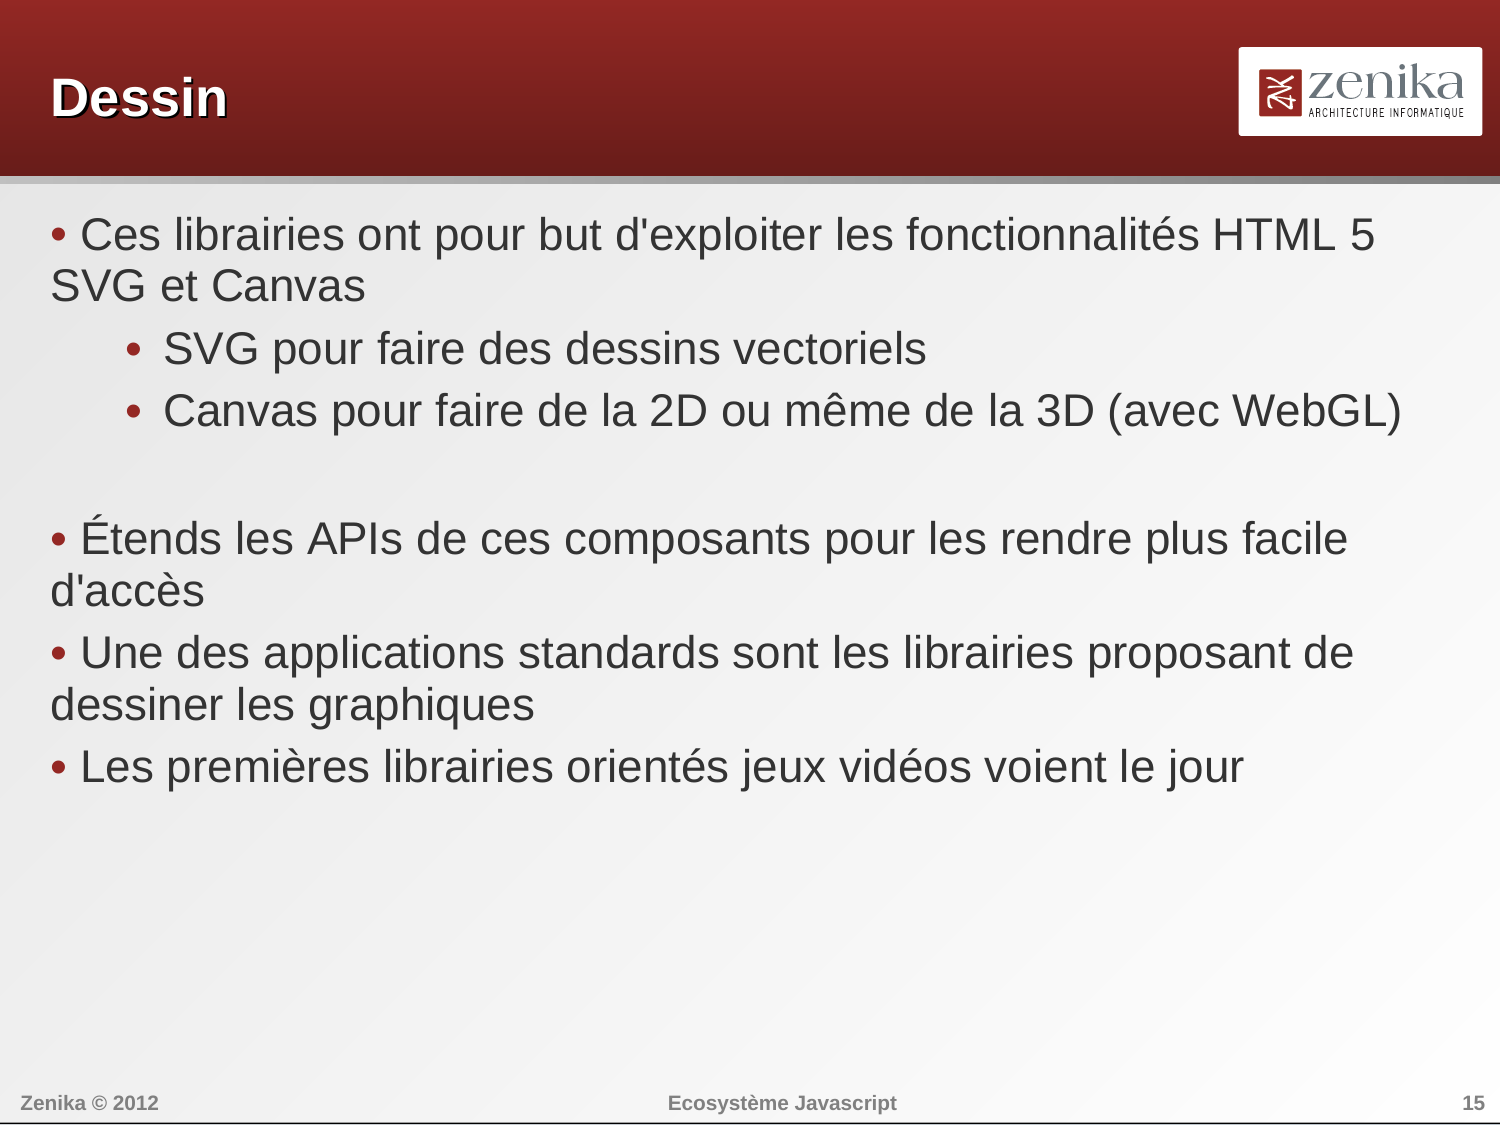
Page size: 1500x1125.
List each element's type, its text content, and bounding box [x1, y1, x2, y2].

title Dessin [50, 3, 1206, 192]
picture [1257, 58, 1464, 125]
list Ces librairies ont pour but d'exploiter les fonctionnalités HTML 5 SVG et Canvas SVG pour faire des dessins vectoriels Canvas pour faire de la 2D ou même de la 3D (avec WebGL) Étends les APIs de ces composants pour les rendre plus facile d'accès Une des applications standards sont les librairies proposant de dessiner les graphiques Les premières librairies orientés jeux vidéos voient le jour [50, 208, 1435, 862]
